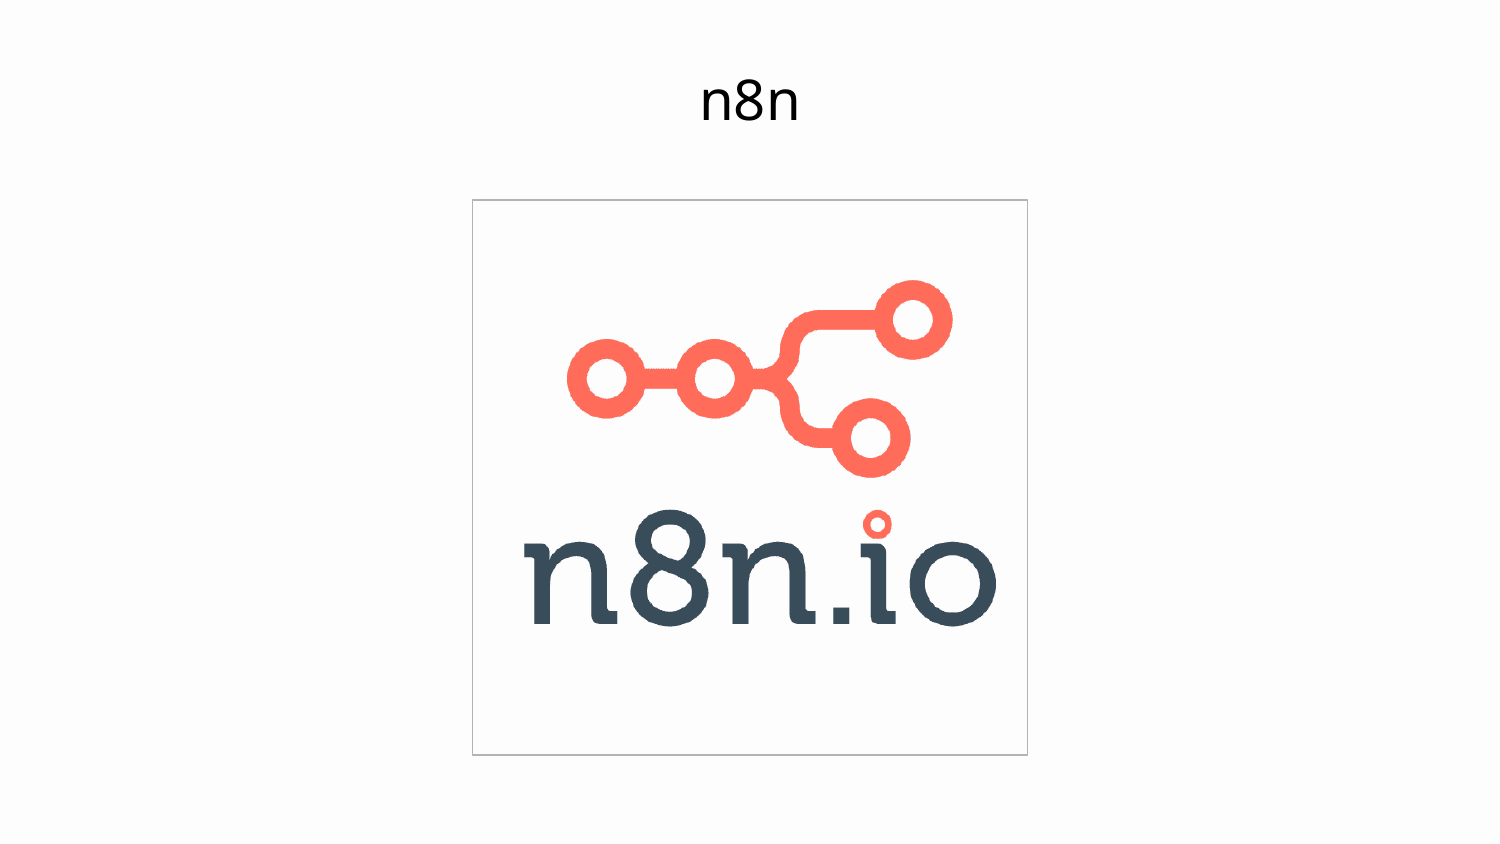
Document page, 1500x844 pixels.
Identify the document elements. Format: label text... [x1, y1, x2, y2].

picture [473, 200, 1027, 755]
title n8n [82, 78, 1418, 118]
